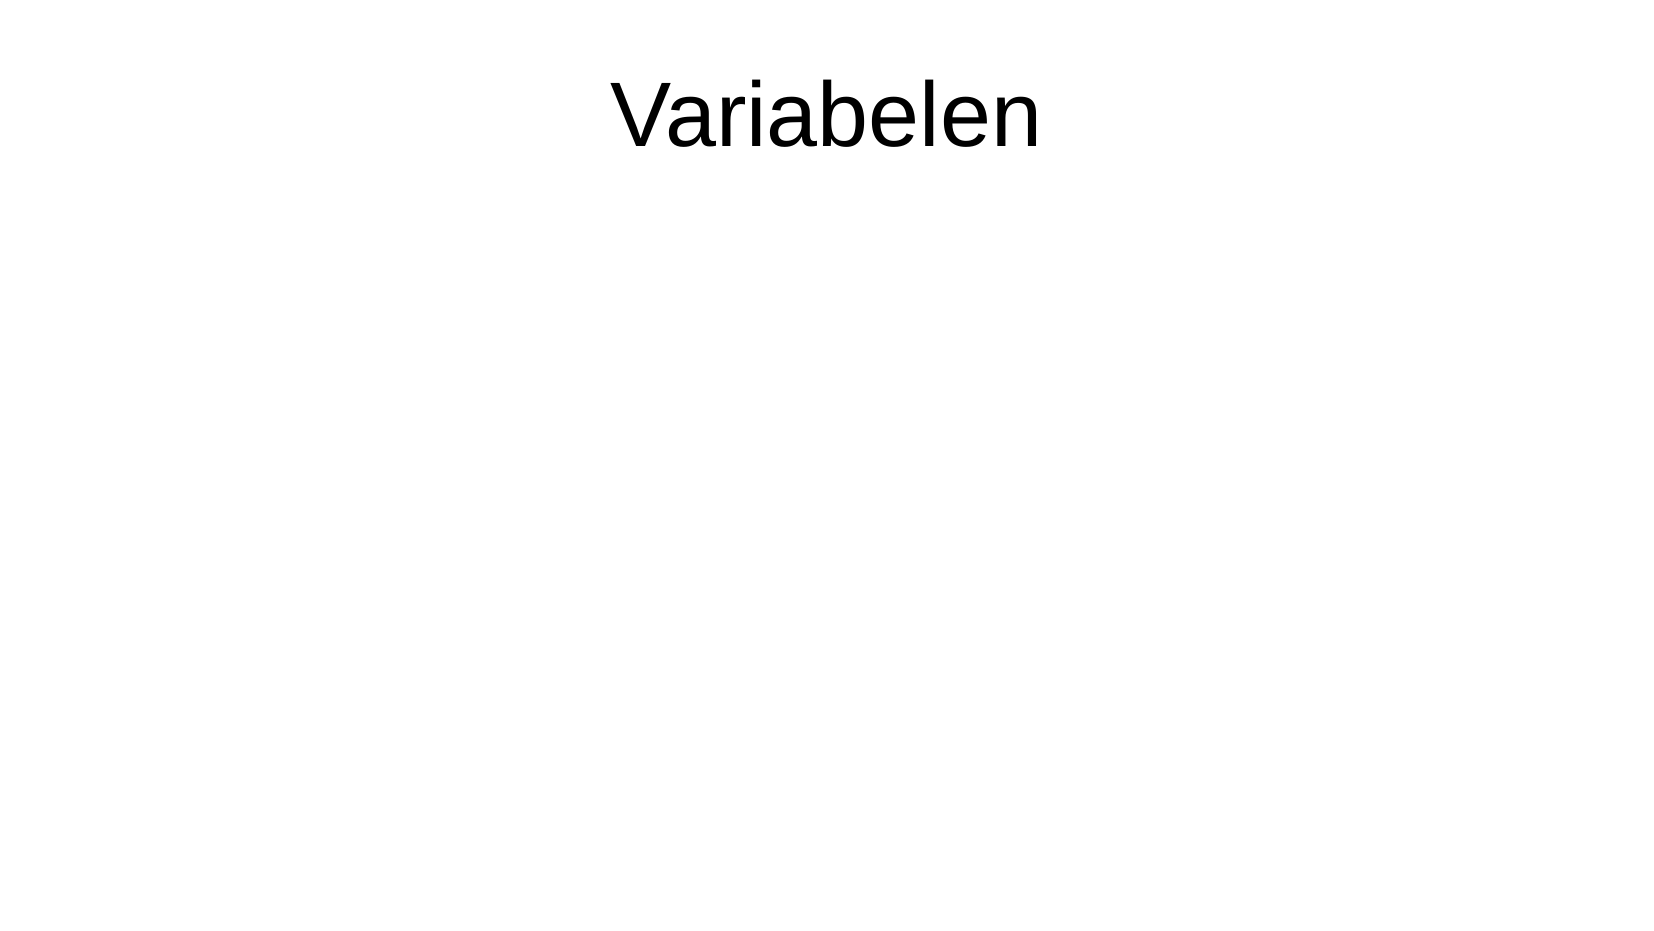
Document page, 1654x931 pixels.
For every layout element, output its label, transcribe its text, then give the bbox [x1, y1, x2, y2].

title Variabelen [82, 37, 1571, 193]
